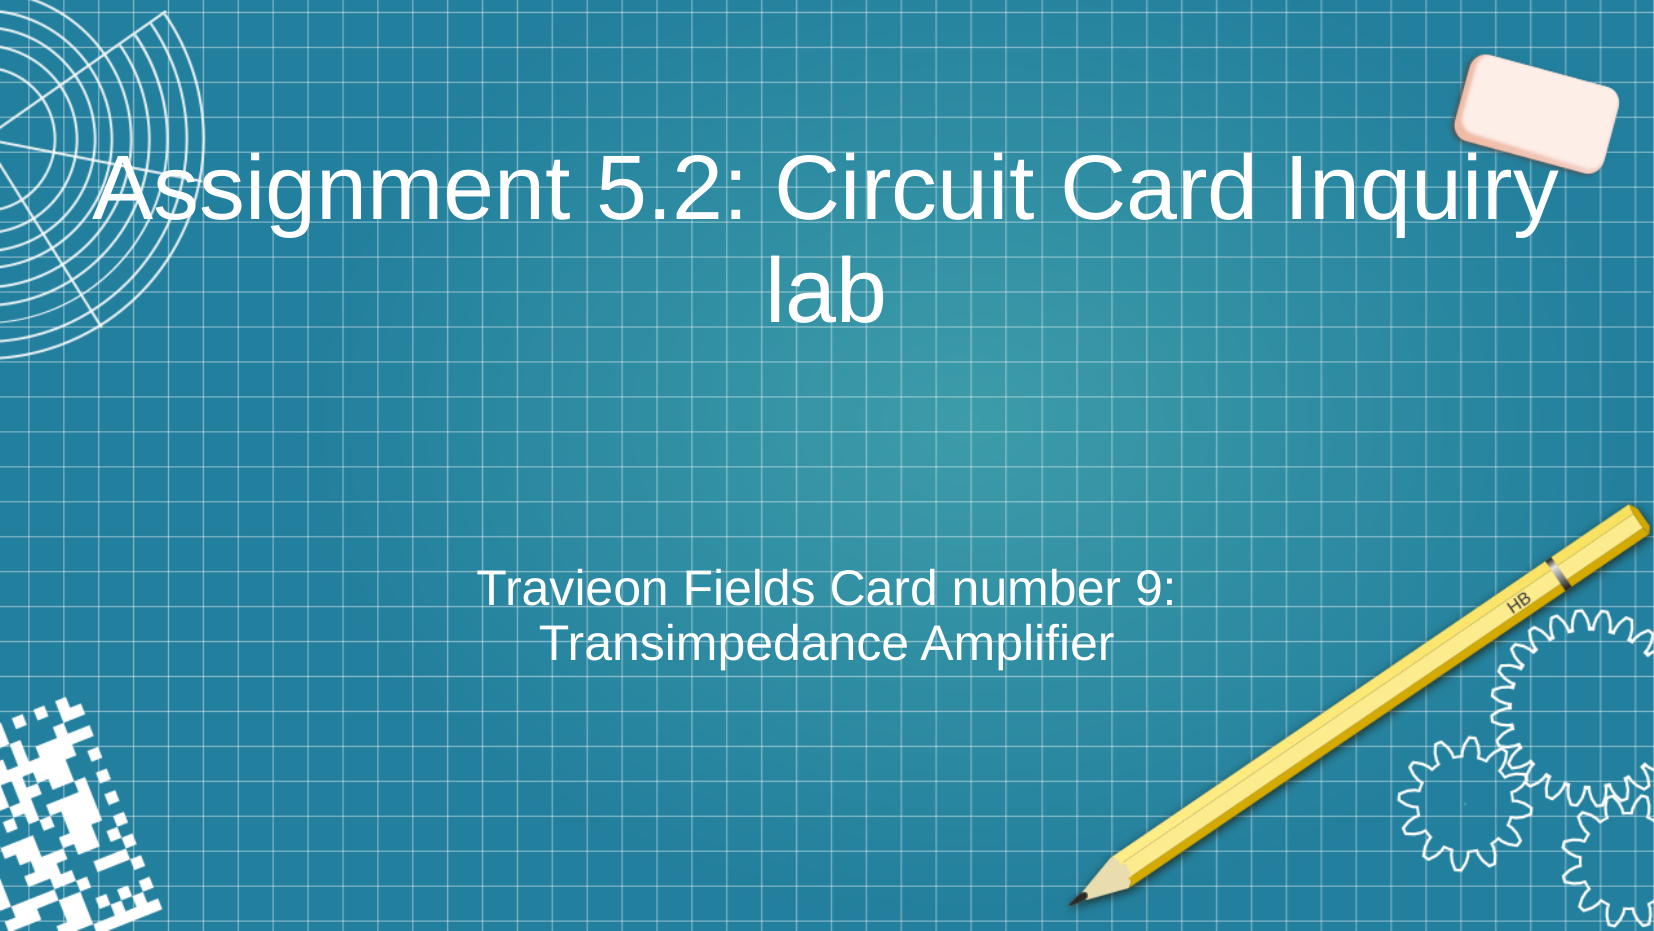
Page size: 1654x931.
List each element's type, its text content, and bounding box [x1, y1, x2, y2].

subtitle Travieon Fields Card number 9: Transimpedance Amplifier [82, 389, 1571, 842]
picture [0, 0, 1654, 931]
title Assignment 5.2: Circuit Card Inquiry lab [82, 132, 1571, 346]
